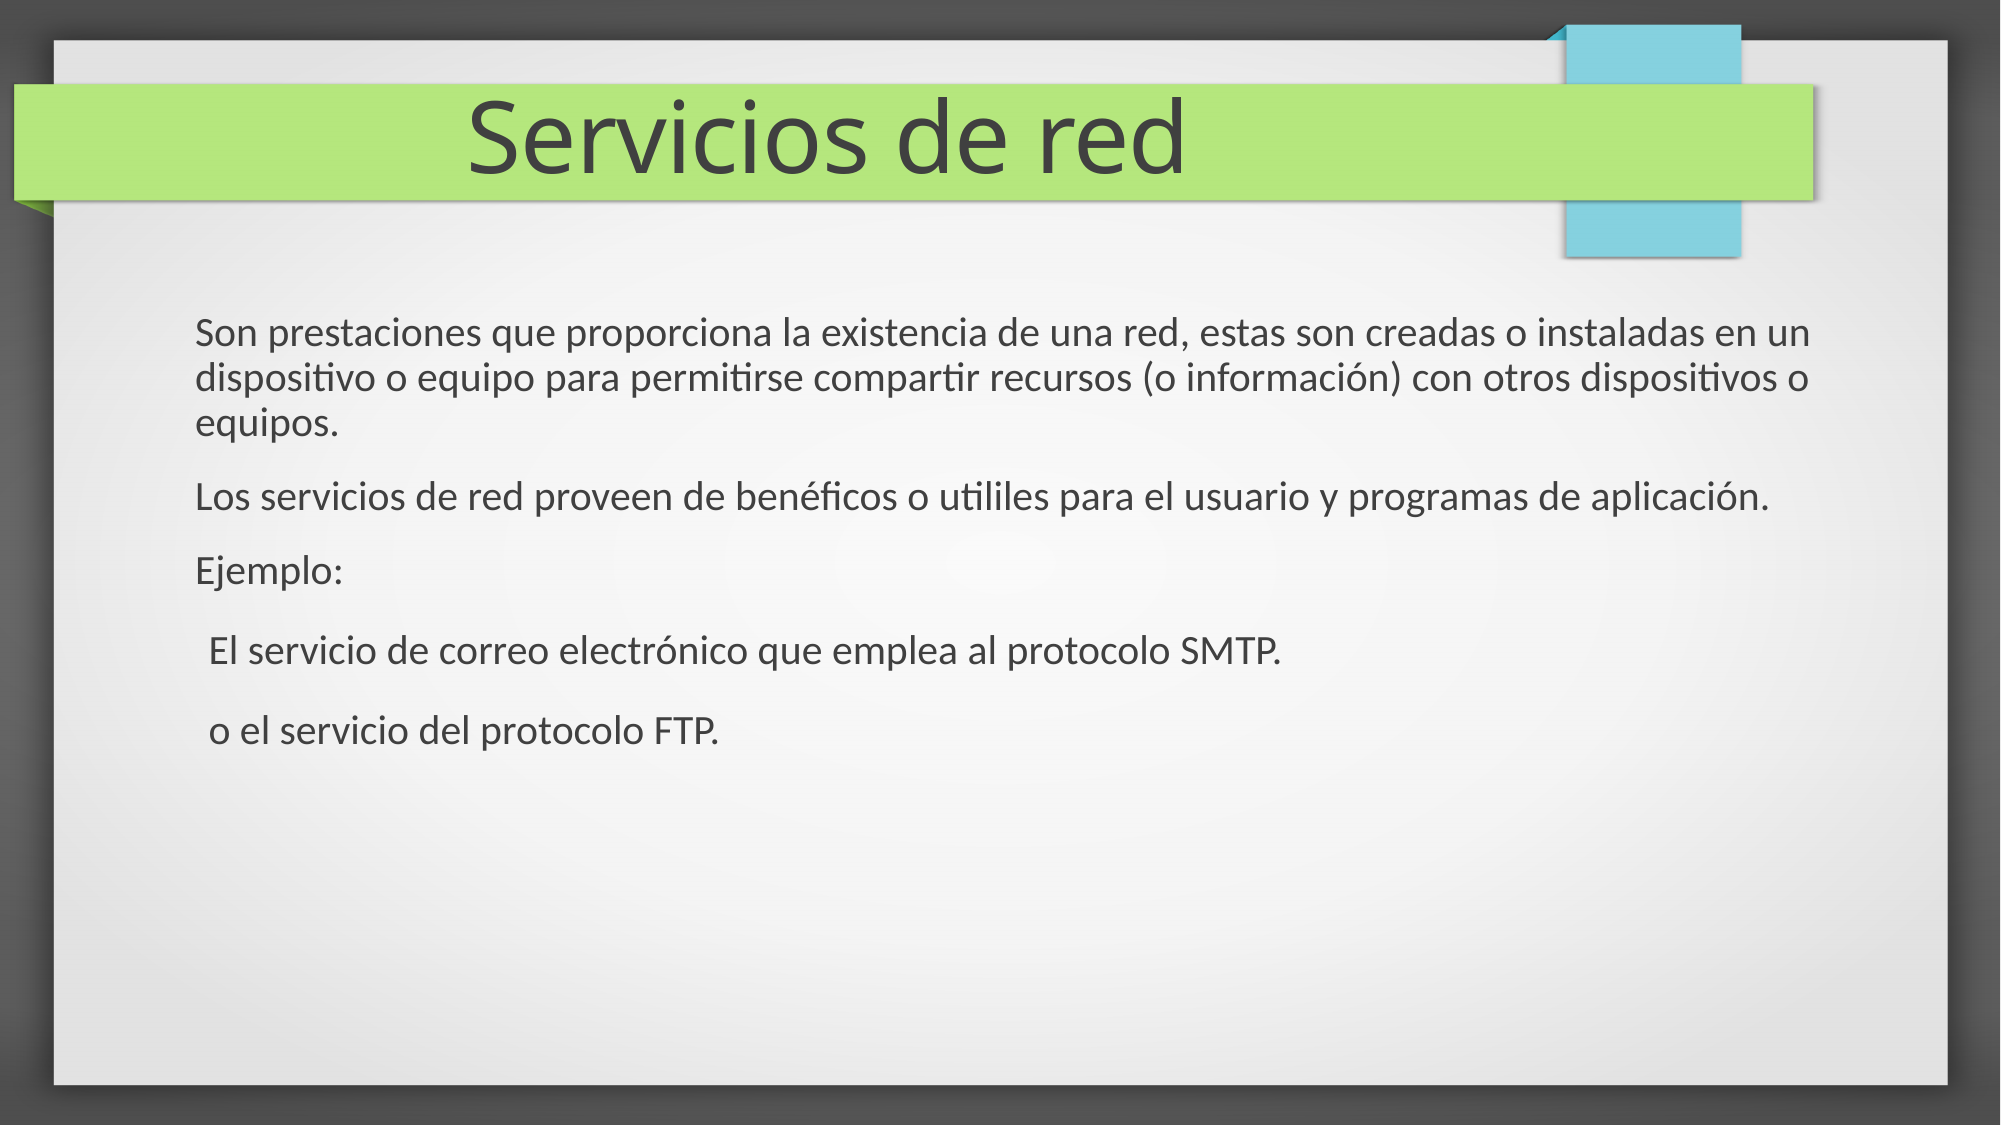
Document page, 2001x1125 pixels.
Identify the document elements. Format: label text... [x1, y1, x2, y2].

title Servicios de red [3, 0, 1654, 201]
picture [0, 0, 2001, 1125]
list Son prestaciones que proporciona la existencia de una red, estas son creadas o instaladas en un dispositivo o equipo para permitirse compartir recursos (o información) con otros dispositivos o equipos. Los servicios de red proveen de benéficos o utililes para el usuario y programas de aplicación. Ejemplo: El servicio de correo electrónico que emplea al protocolo SMTP. o el servicio del protocolo FTP. [180, 302, 1830, 963]
